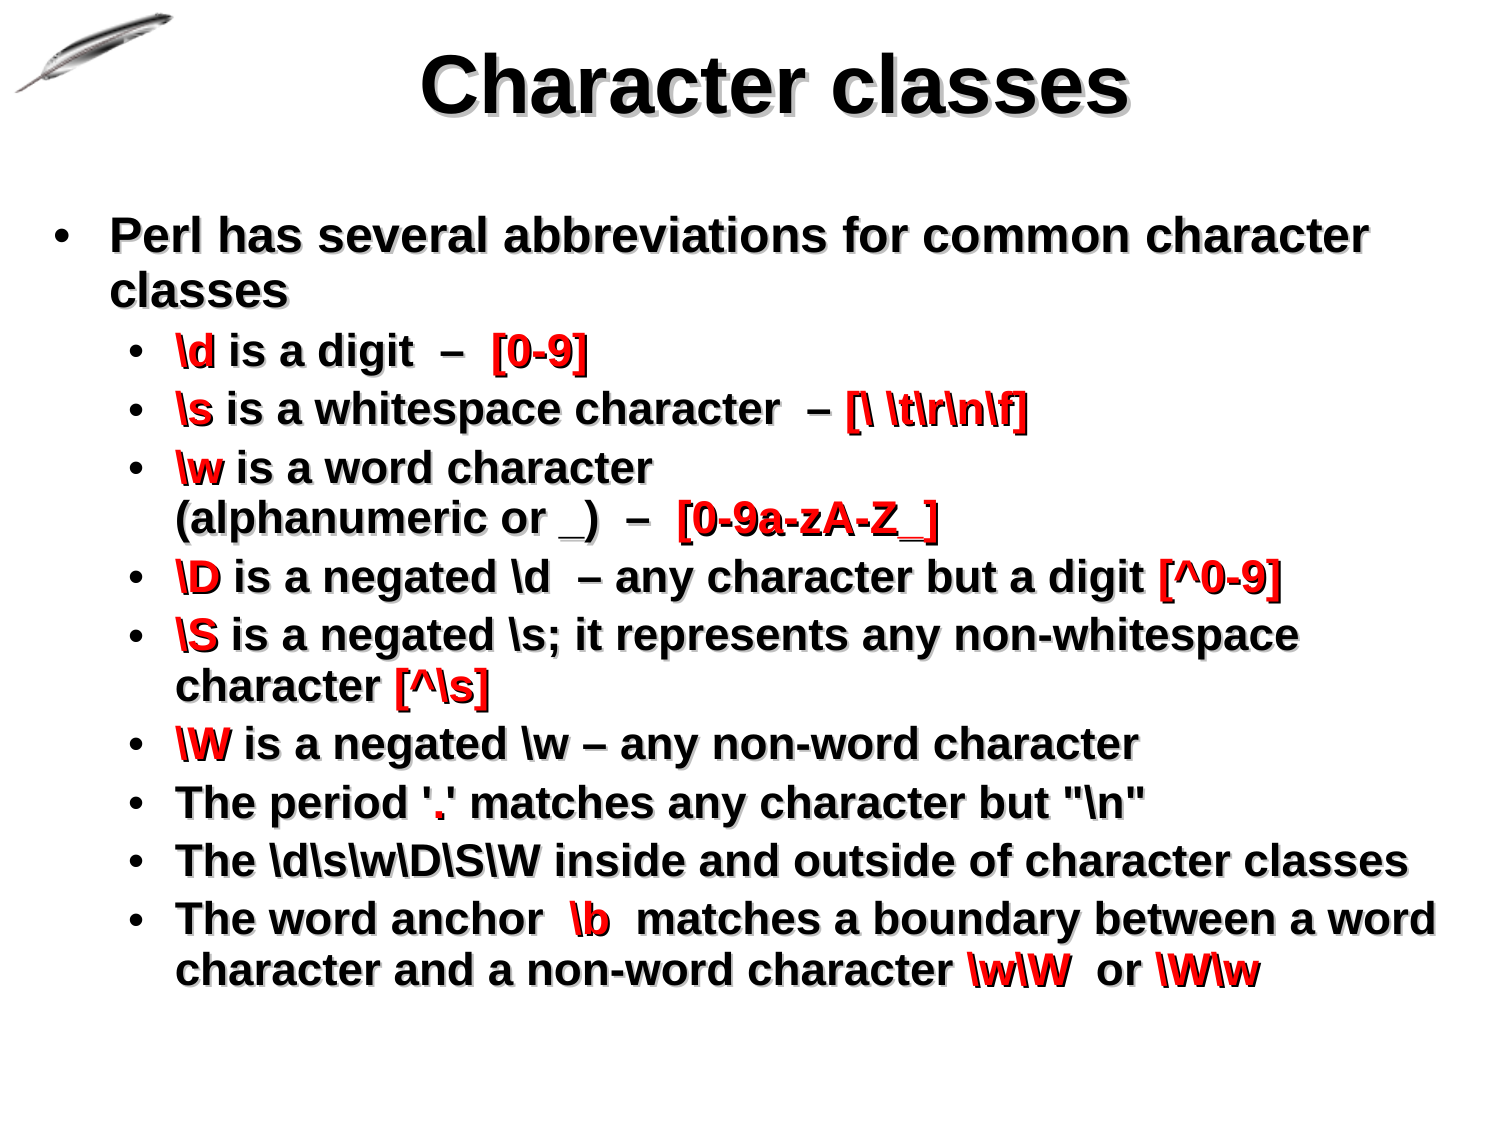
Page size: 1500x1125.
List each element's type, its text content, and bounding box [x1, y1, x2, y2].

title Character classes [419, 0, 1459, 179]
picture [11, 11, 179, 95]
list Perl has several abbreviations for common character classes \d is a digit – [0-9] \s is a whitespace character – [\ \t\r\n\f] \w is a word character (alphanumeric or _) – [0-9a-zA-Z_] \D is a negated \d – any character but a digit [^0-9] \S is a negated \s; it represents any non-whitespace character [^\s] \W is a negated \w – any non-word character The period '.' matches any character but "\n" The \d\s\w\D\S\W inside and outside of character classes The word anchor \b matches a boundary between a word character and a non-word character \w\W or \W\w [53, 207, 1447, 1084]
